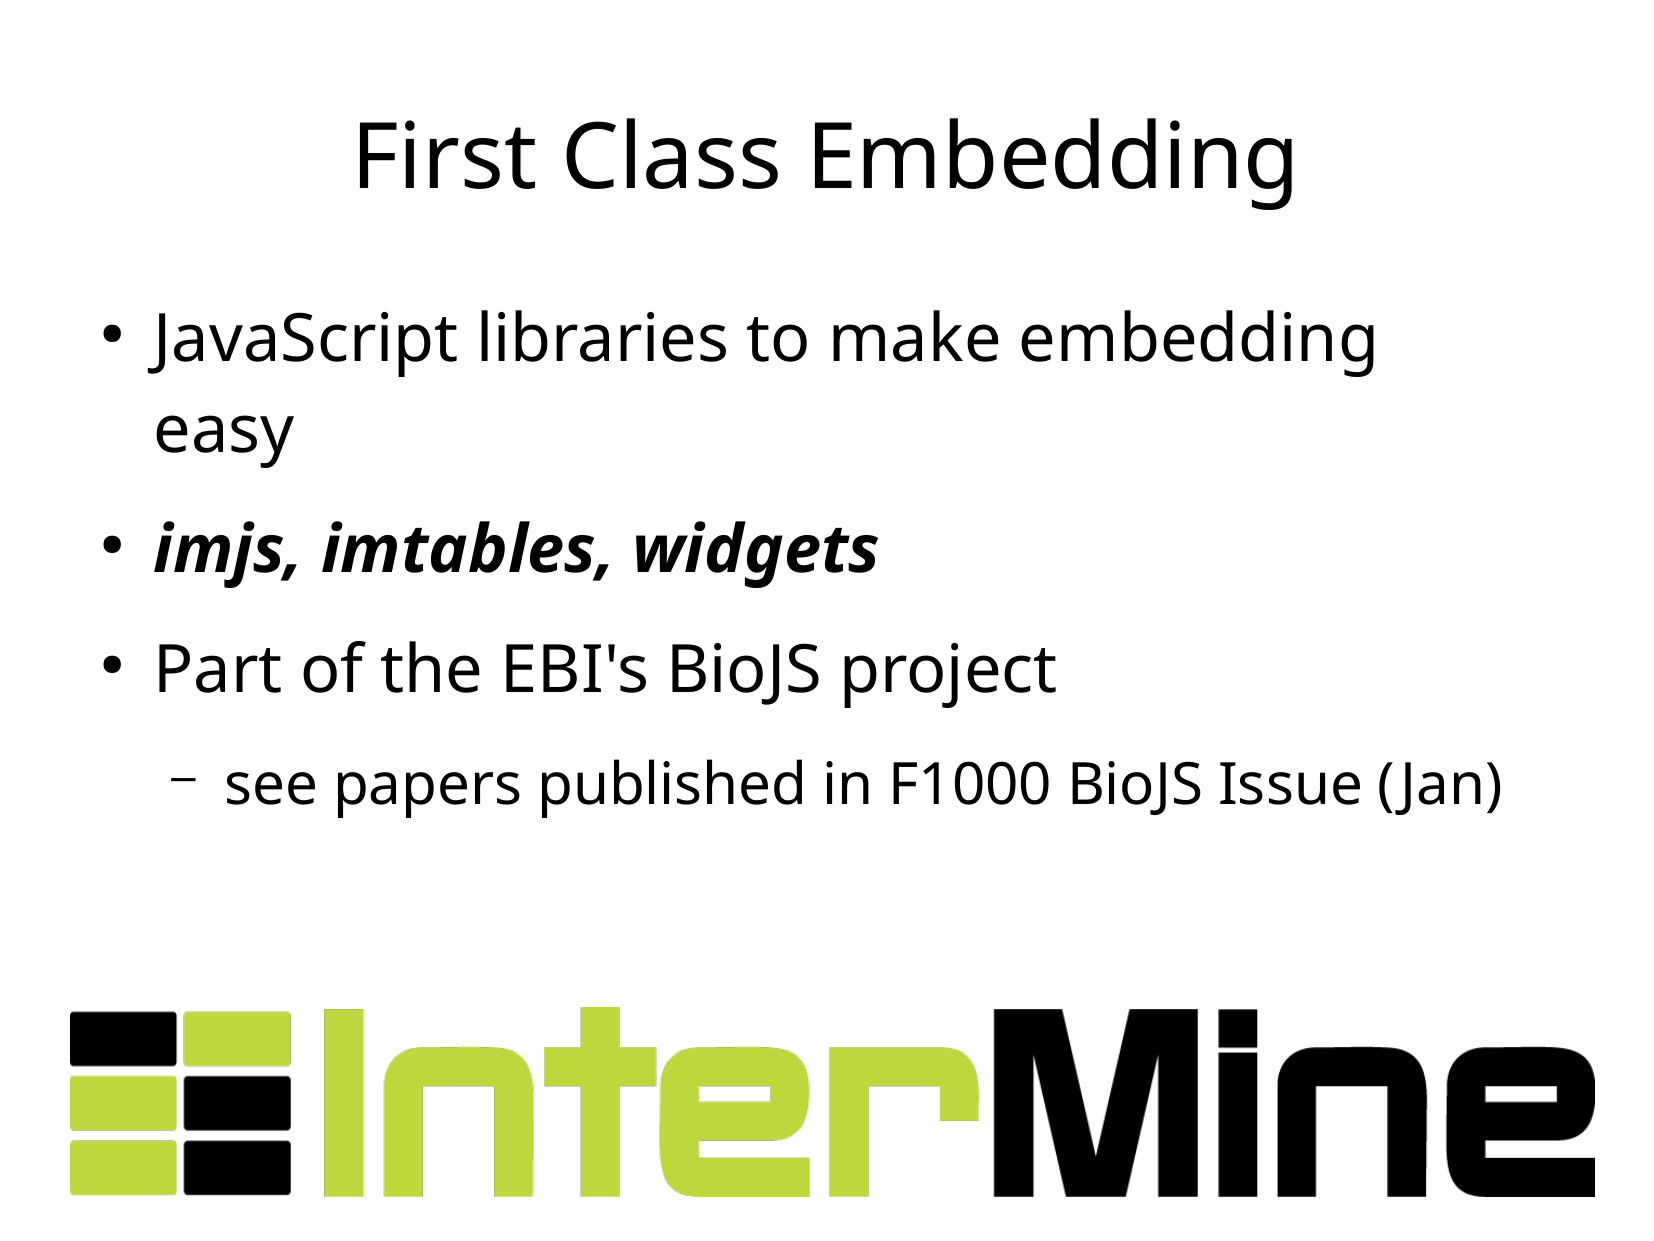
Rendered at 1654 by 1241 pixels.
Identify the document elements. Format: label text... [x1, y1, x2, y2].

picture [70, 1007, 1595, 1197]
title First Class Embedding [82, 49, 1571, 257]
list JavaScript libraries to make embedding easy imjs, imtables, widgets Part of the EBI's BioJS project see papers published in F1000 BioJS Issue (Jan) [82, 290, 1538, 1010]
